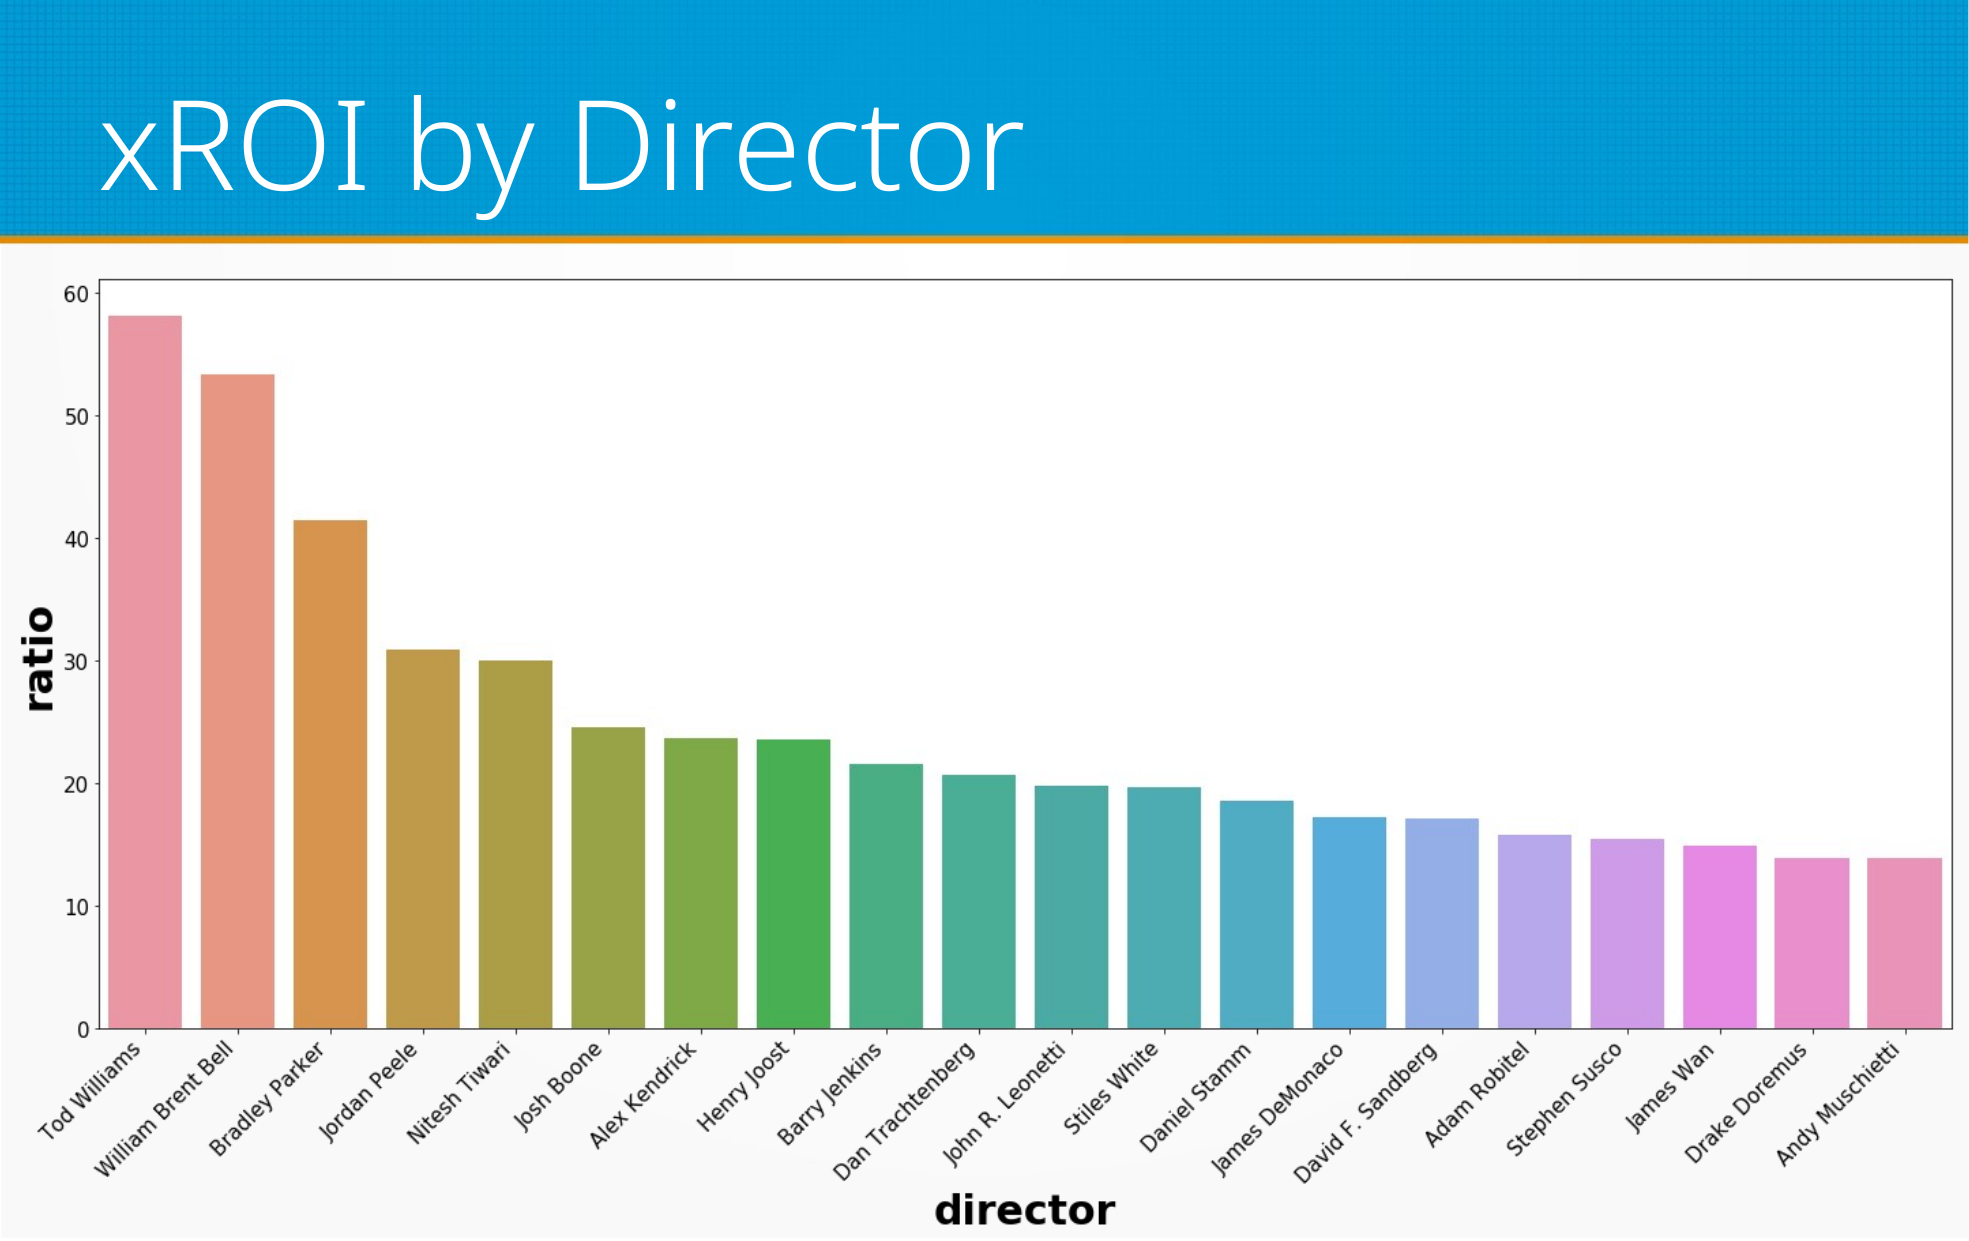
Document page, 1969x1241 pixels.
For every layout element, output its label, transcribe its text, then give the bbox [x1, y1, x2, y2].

picture [0, 233, 1969, 1241]
title xROI by Director [98, 19, 1870, 227]
